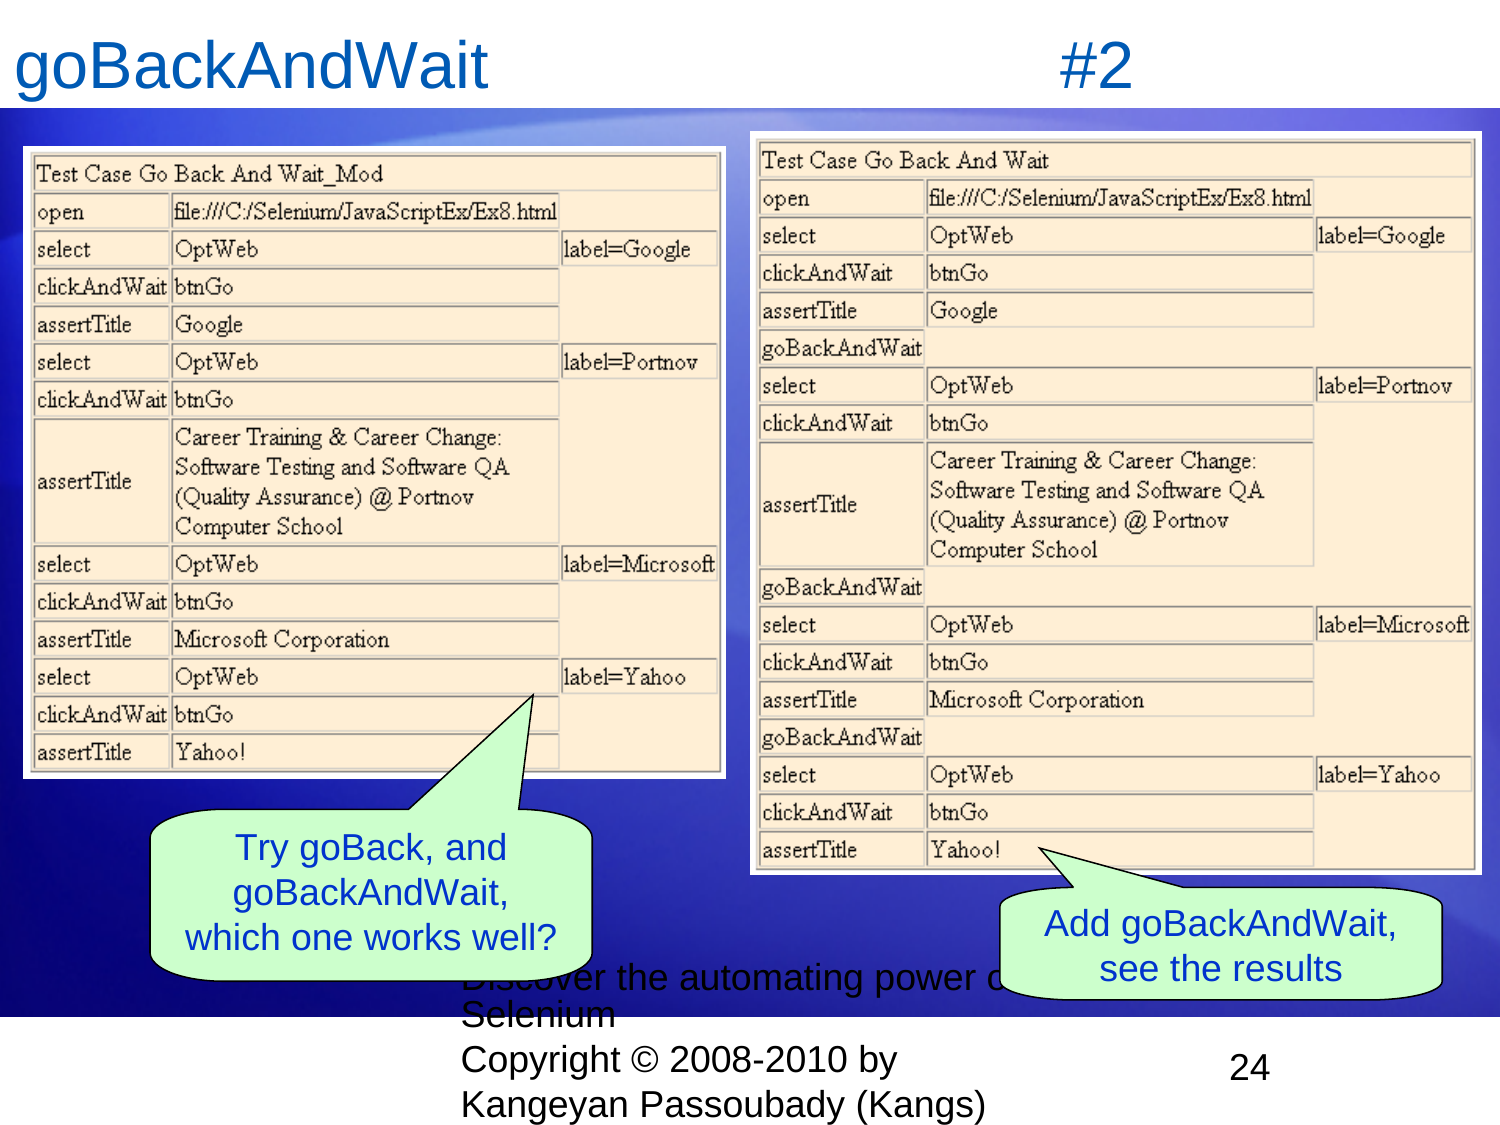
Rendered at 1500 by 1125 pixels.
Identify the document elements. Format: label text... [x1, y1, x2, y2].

title goBackAndWait #2 [0, 11, 1500, 112]
picture [541, 1009, 550, 1017]
text_box Add goBackAndWait, see the results [999, 848, 1443, 1000]
picture [0, 112, 1500, 1017]
text_box Try goBack, and goBackAndWait, which one works well? [150, 694, 593, 982]
picture [519, 1009, 530, 1015]
picture [490, 1009, 501, 1015]
picture [602, 1009, 610, 1017]
picture [591, 1009, 599, 1017]
